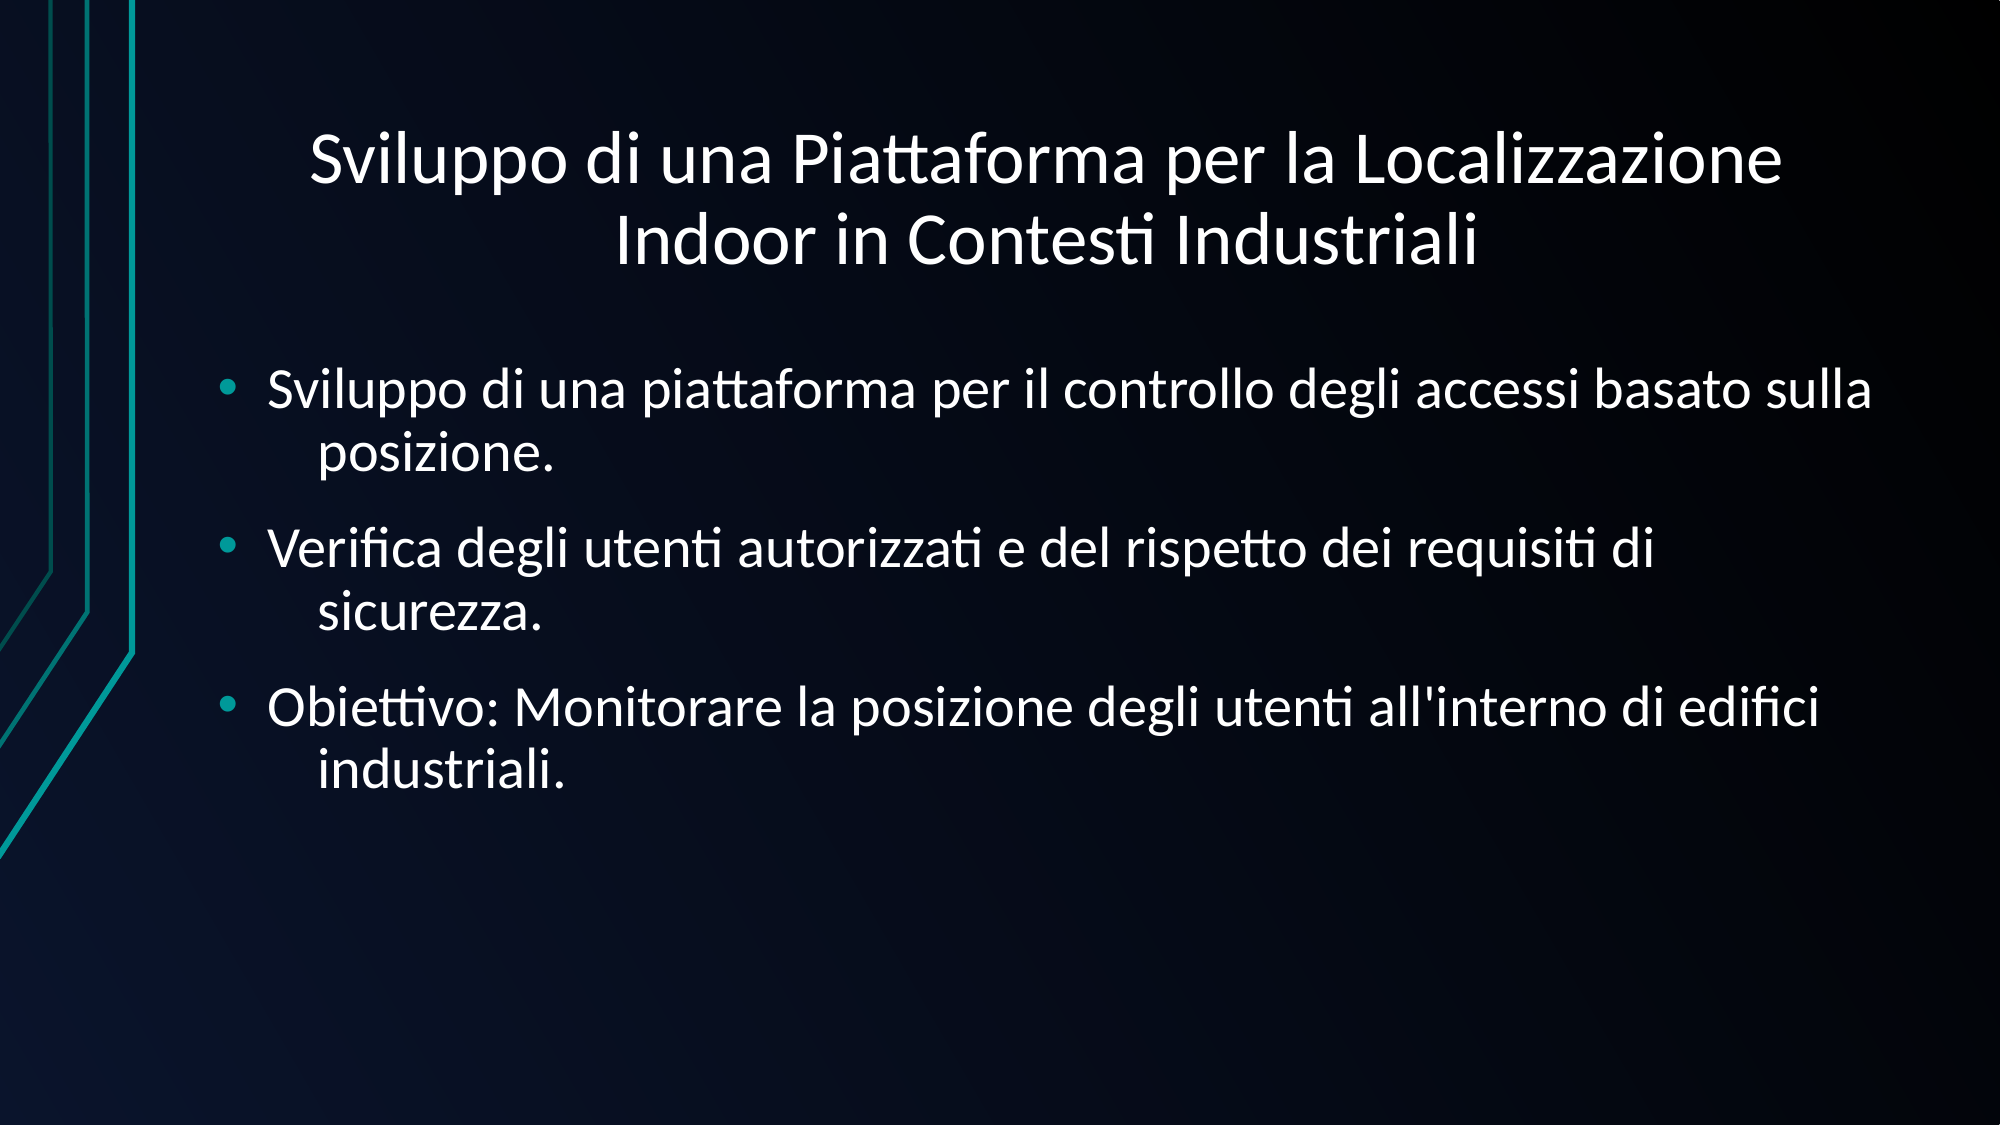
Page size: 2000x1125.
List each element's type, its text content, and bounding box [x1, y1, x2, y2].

list Sviluppo di una piattaforma per il controllo degli accessi basato sulla posizione. Verifica degli utenti autorizzati e del rispetto dei requisiti di sicurezza. Obiettivo: Monitorare la posizione degli utenti all'interno di edifici industriali. [197, 347, 1898, 1080]
title Sviluppo di una Piattaforma per la Localizzazione Indoor in Contesti Industriali [197, 90, 1898, 291]
